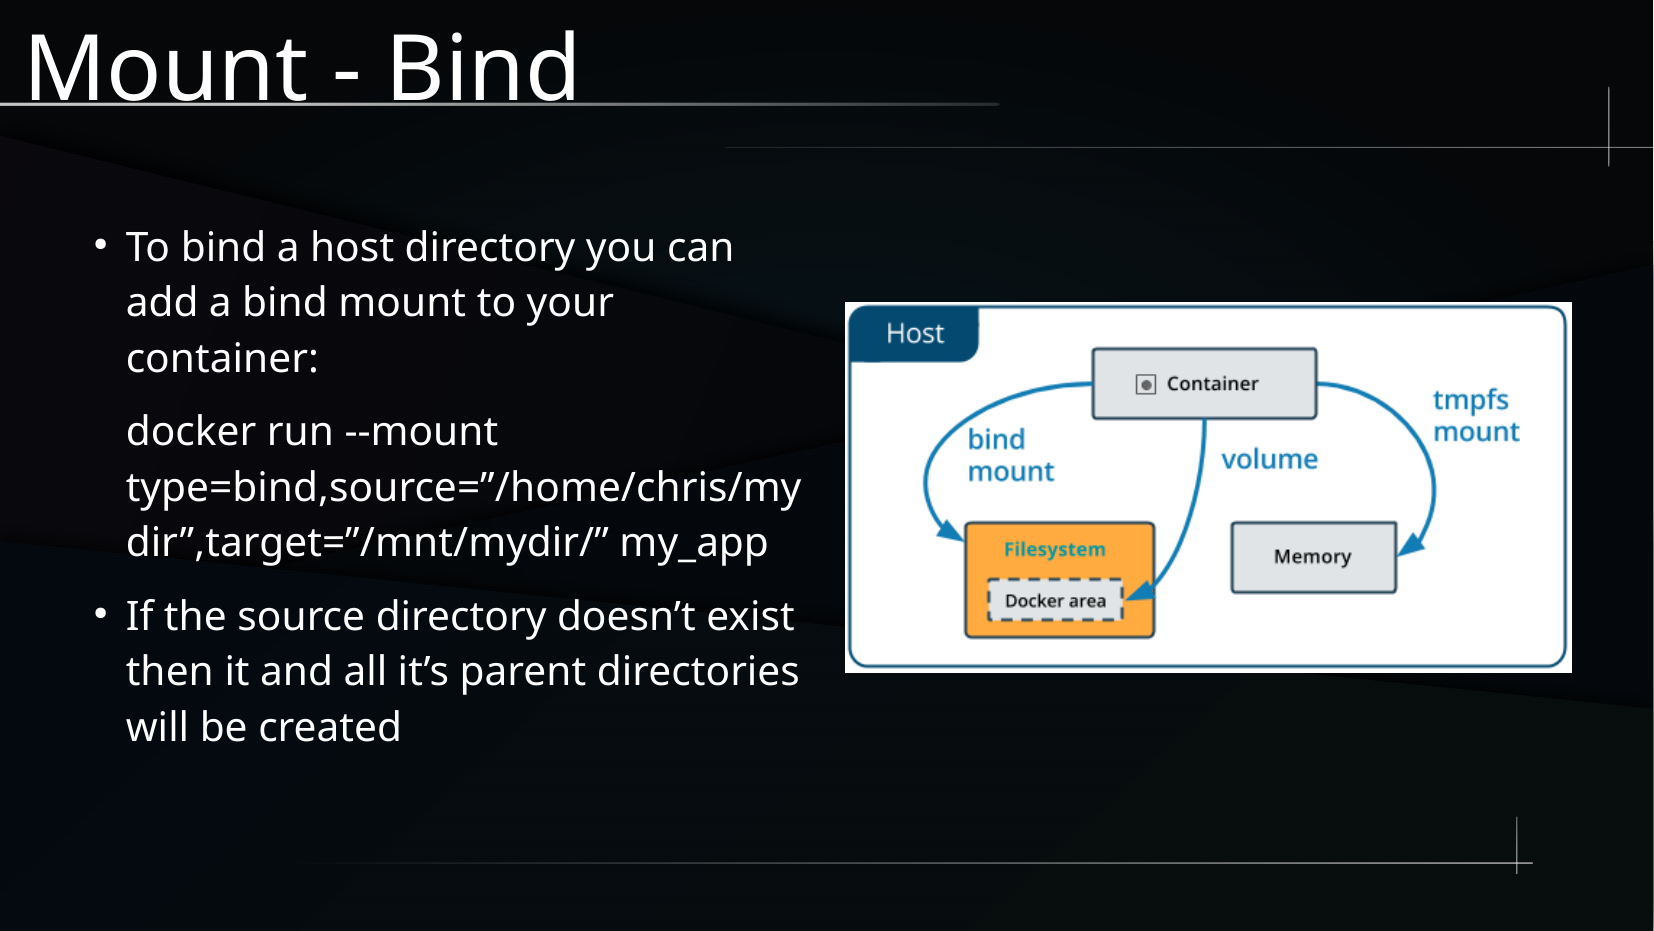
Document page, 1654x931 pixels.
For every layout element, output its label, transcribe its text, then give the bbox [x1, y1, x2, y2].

title Mount - Bind [23, 9, 1589, 121]
picture [0, 0, 1654, 931]
list To bind a host directory you can add a bind mount to your container: docker run --mount type=bind,source=”/home/chris/mydir”,target=”/mnt/mydir/” my_app If the source directory doesn’t exist then it and all it’s parent directories will be created [82, 217, 809, 758]
